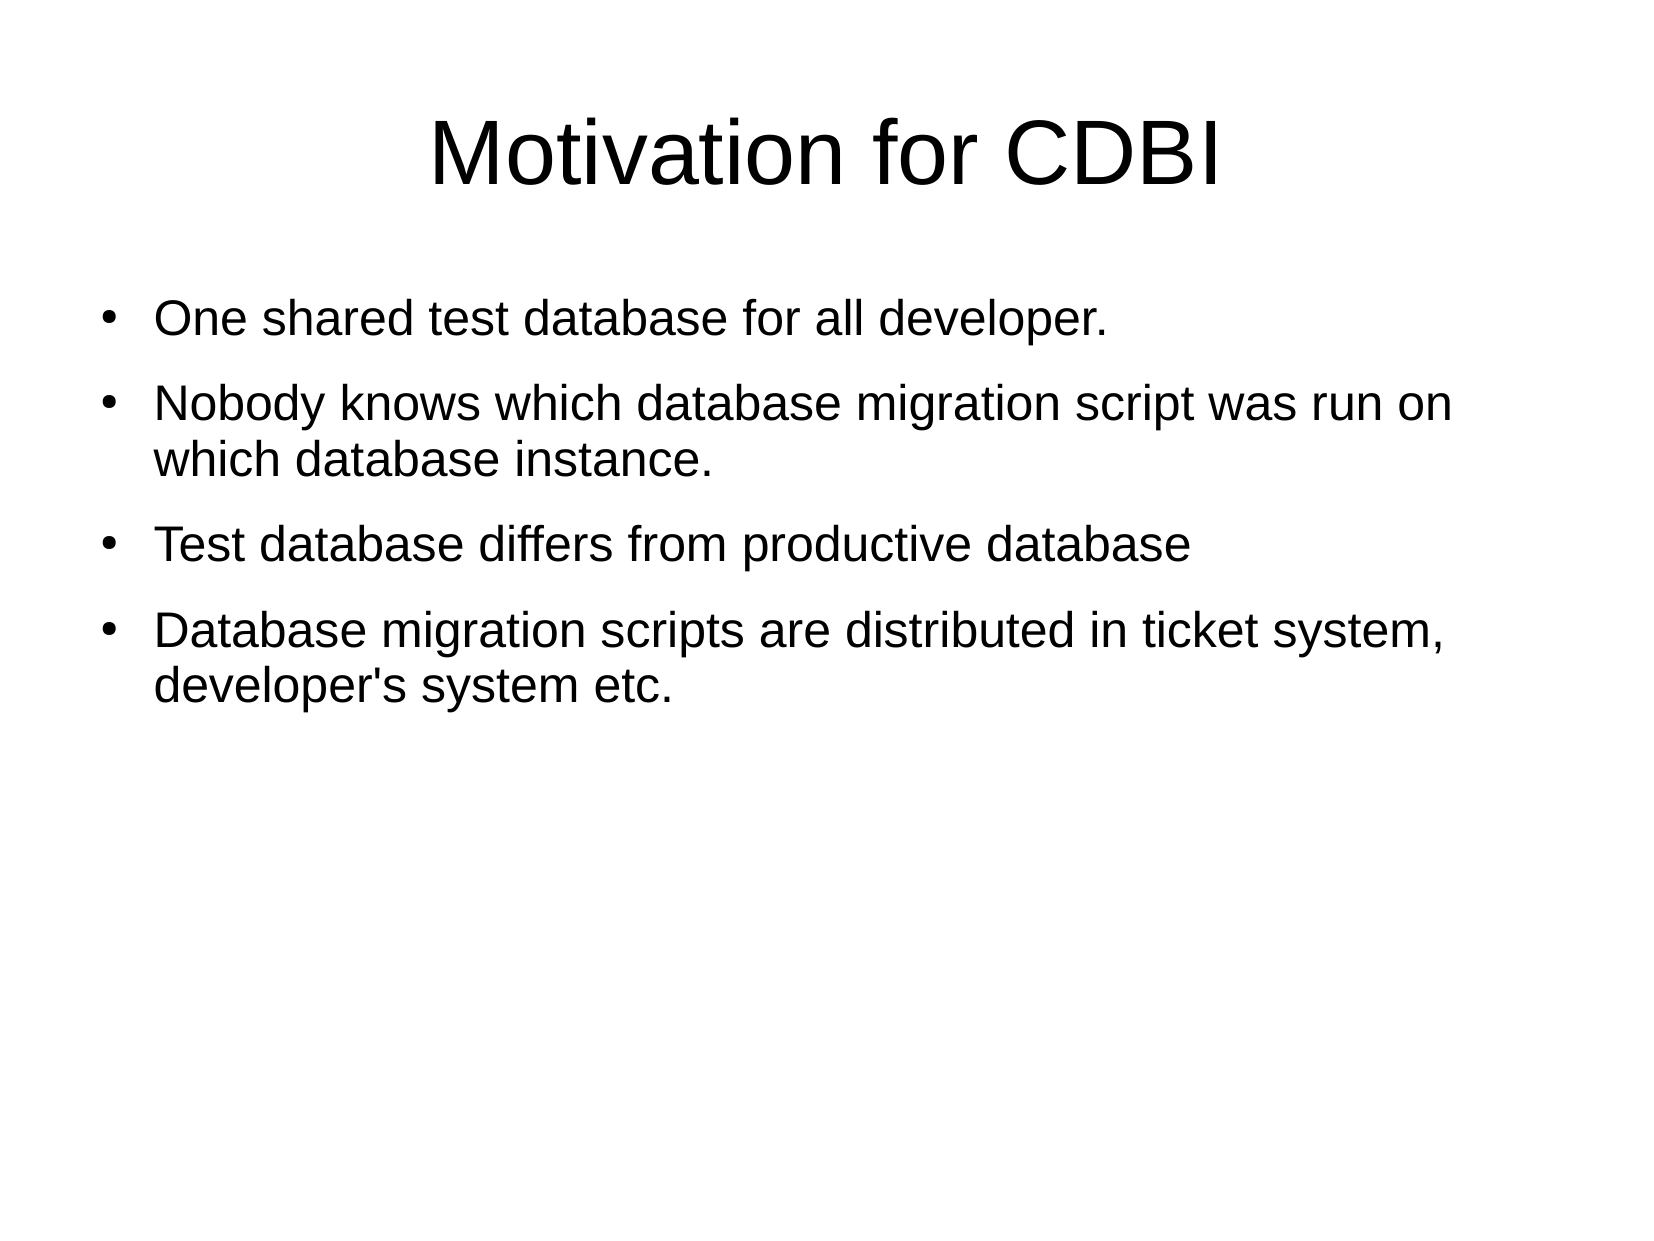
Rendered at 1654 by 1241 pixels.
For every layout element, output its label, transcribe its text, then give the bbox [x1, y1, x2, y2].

list One shared test database for all developer. Nobody knows which database migration script was run on which database instance. Test database differs from productive database Database migration scripts are distributed in ticket system, developer's system etc. [82, 290, 1571, 1010]
title Motivation for CDBI [82, 49, 1571, 257]
